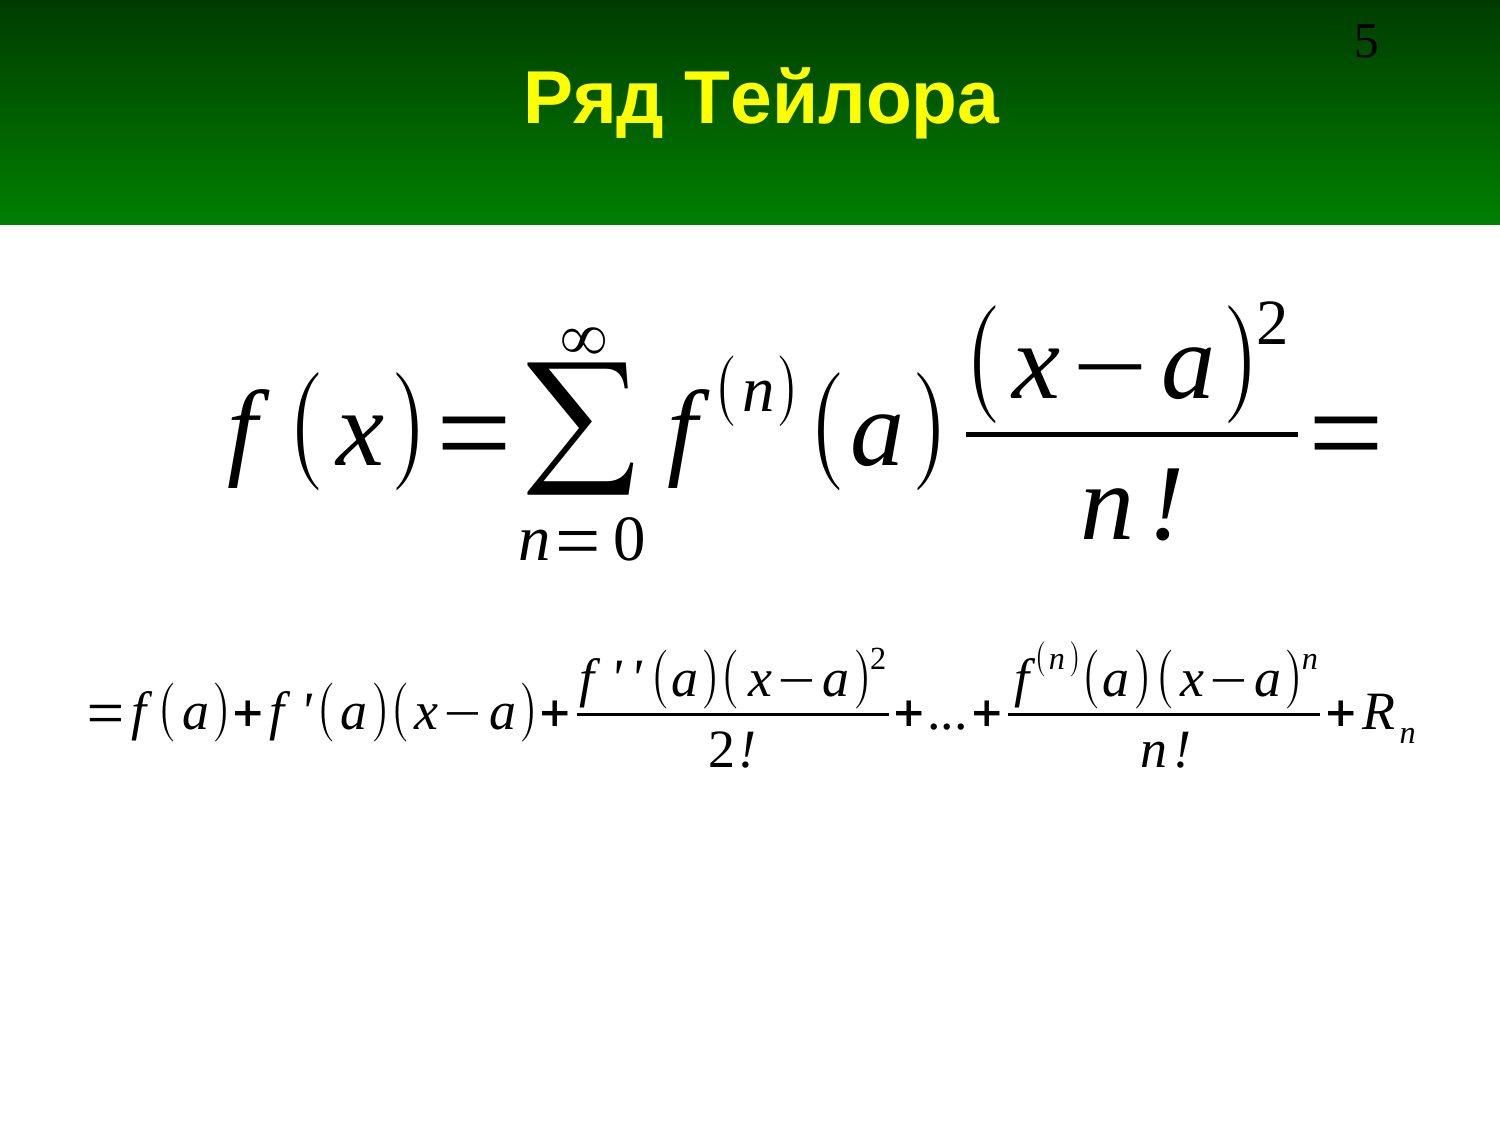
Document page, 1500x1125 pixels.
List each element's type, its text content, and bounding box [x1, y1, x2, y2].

chart [200, 283, 1419, 576]
title Ряд Тейлора [123, 0, 1399, 188]
chart [70, 638, 1430, 780]
